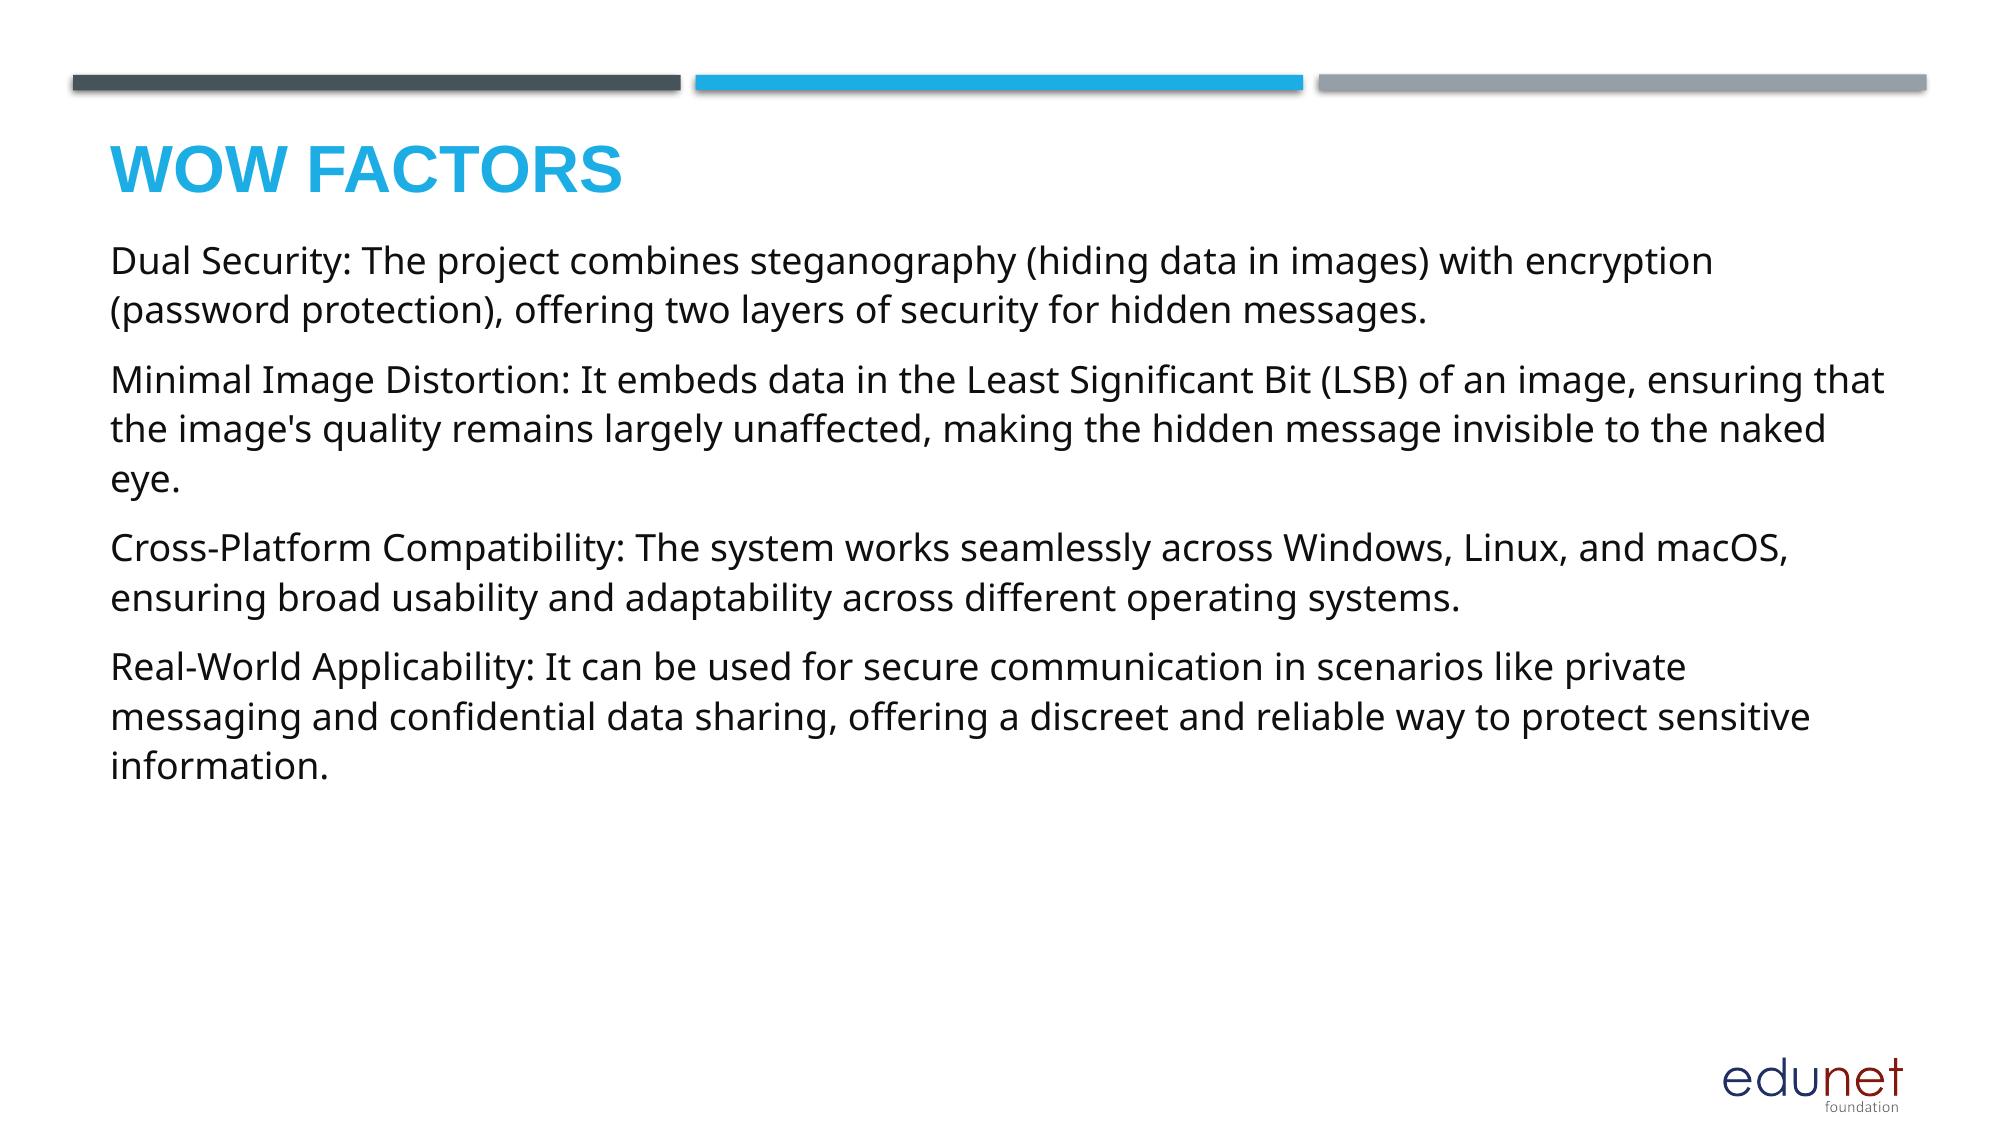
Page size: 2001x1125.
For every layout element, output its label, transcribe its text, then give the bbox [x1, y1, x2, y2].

list Dual Security: The project combines steganography (hiding data in images) with encryption (password protection), offering two layers of security for hidden messages. Minimal Image Distortion: It embeds data in the Least Significant Bit (LSB) of an image, ensuring that the image's quality remains largely unaffected, making the hidden message invisible to the naked eye. Cross-Platform Compatibility: The system works seamlessly across Windows, Linux, and macOS, ensuring broad usability and adaptability across different operating systems. Real-World Applicability: It can be used for secure communication in scenarios like private messaging and confidential data sharing, offering a discreet and reliable way to protect sensitive information. [95, 126, 1905, 894]
picture [1719, 1055, 1905, 1116]
